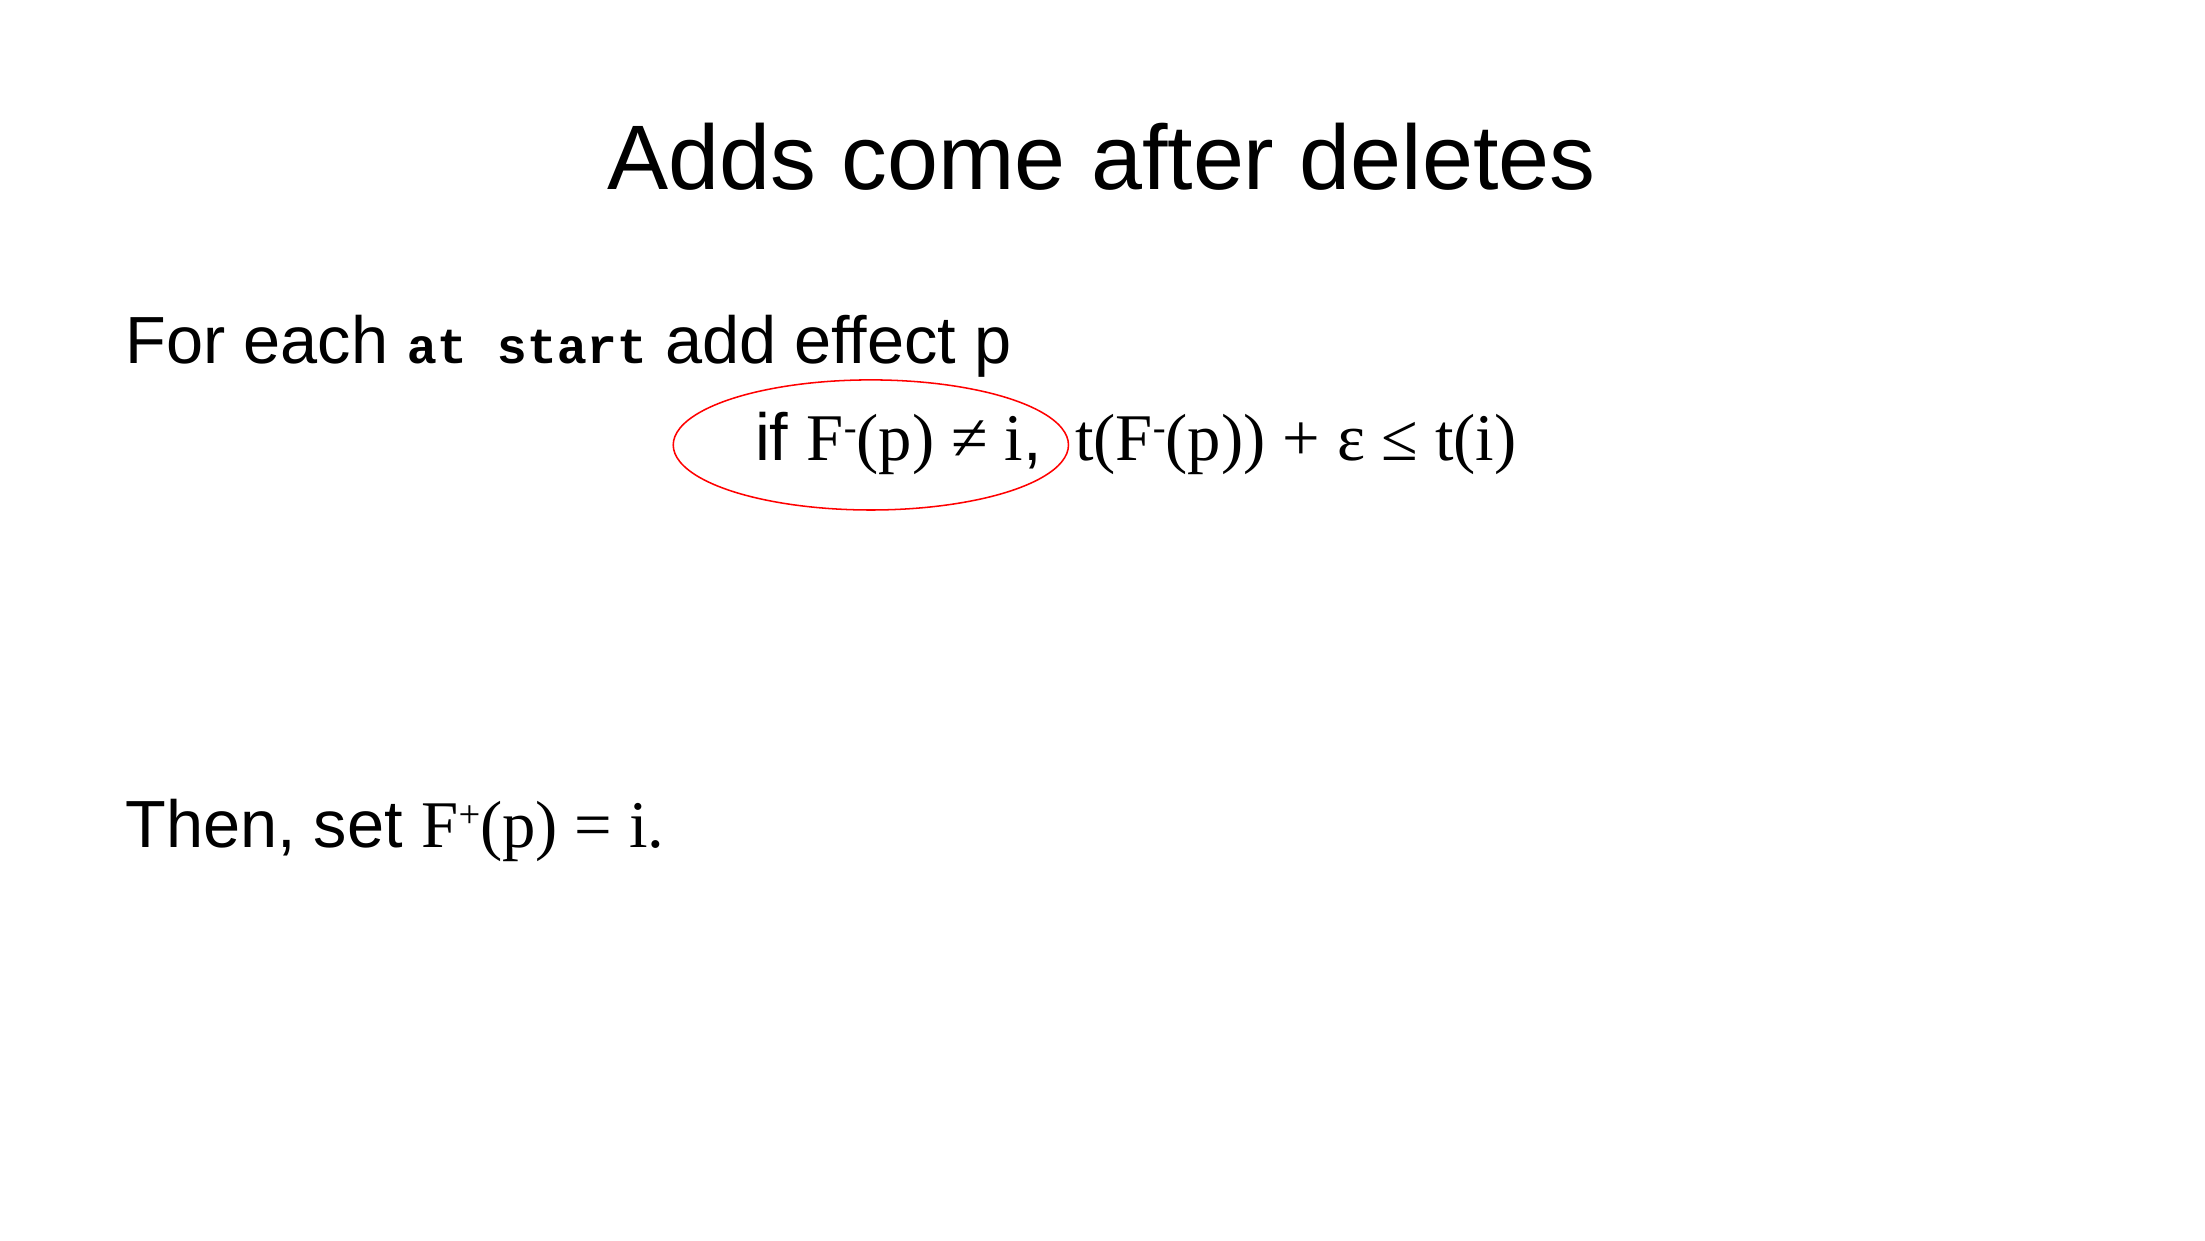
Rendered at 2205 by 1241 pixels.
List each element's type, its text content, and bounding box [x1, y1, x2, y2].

title Adds come after deletes [110, 49, 2095, 257]
list For each at start add effect p if F-(p) ≠ i, t(F-(p)) + ε ≤ t(i) Then, set F+(p) = i. [110, 289, 2162, 1180]
